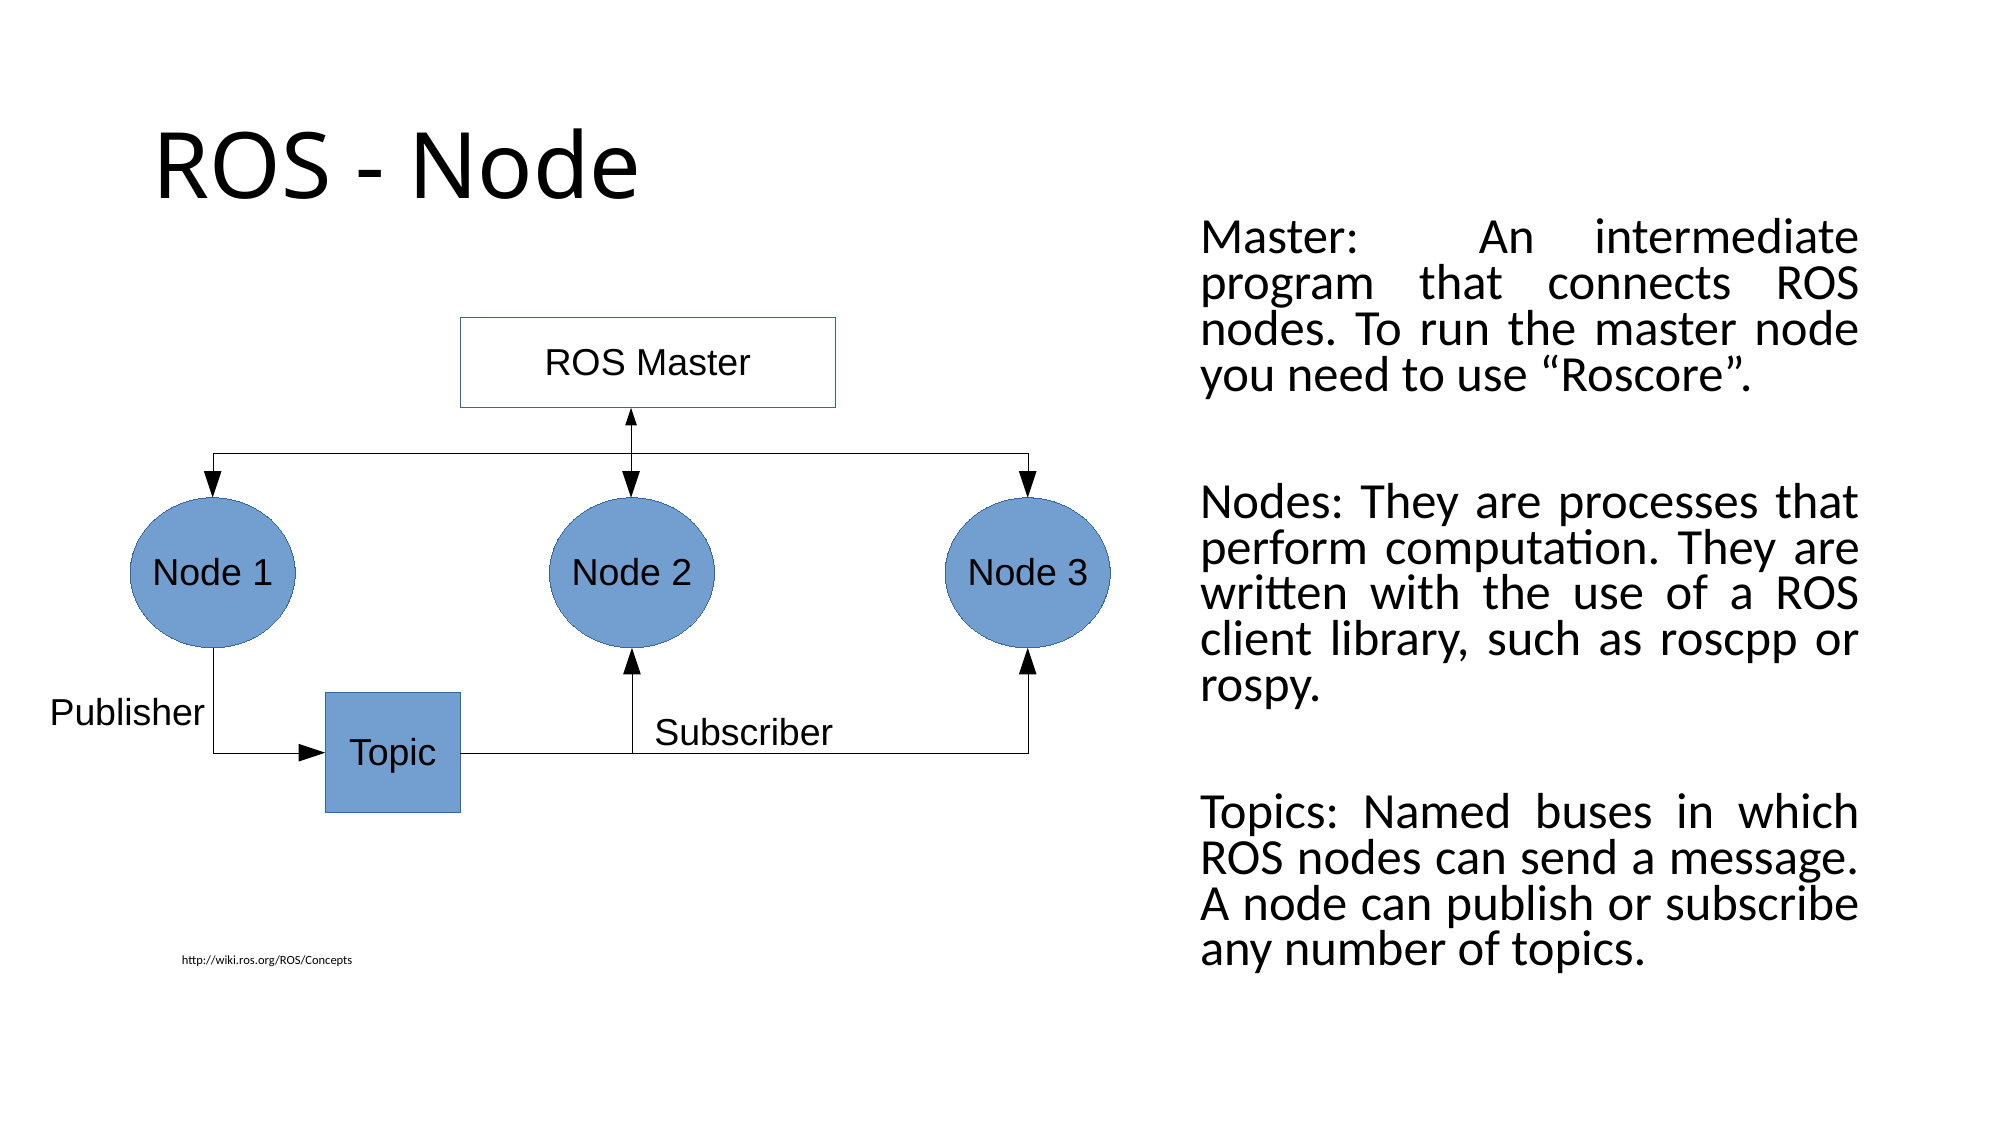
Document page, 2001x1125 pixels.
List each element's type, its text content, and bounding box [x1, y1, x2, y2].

text_box ROS Master [460, 317, 836, 408]
text_box Topic [325, 692, 461, 813]
text_box http://wiki.ros.org/ROS/Concepts [167, 944, 368, 975]
text_box Node 3 [945, 497, 1111, 648]
text_box Node 1 [130, 497, 296, 648]
text_box Node 2 [549, 497, 715, 648]
title ROS - Node [137, 59, 1863, 278]
list Master: An intermediate program that connects ROS nodes. To run the master node you need to use “Roscore”. Nodes: They are processes that perform computation. They are written with the use of a ROS client library, such as roscpp or rospy. Topics: Named buses in which ROS nodes can send a message. A node can publish or subscribe any number of topics. [1185, 210, 1876, 991]
text_box Publisher [30, 675, 226, 751]
text_box Subscriber [646, 694, 842, 770]
